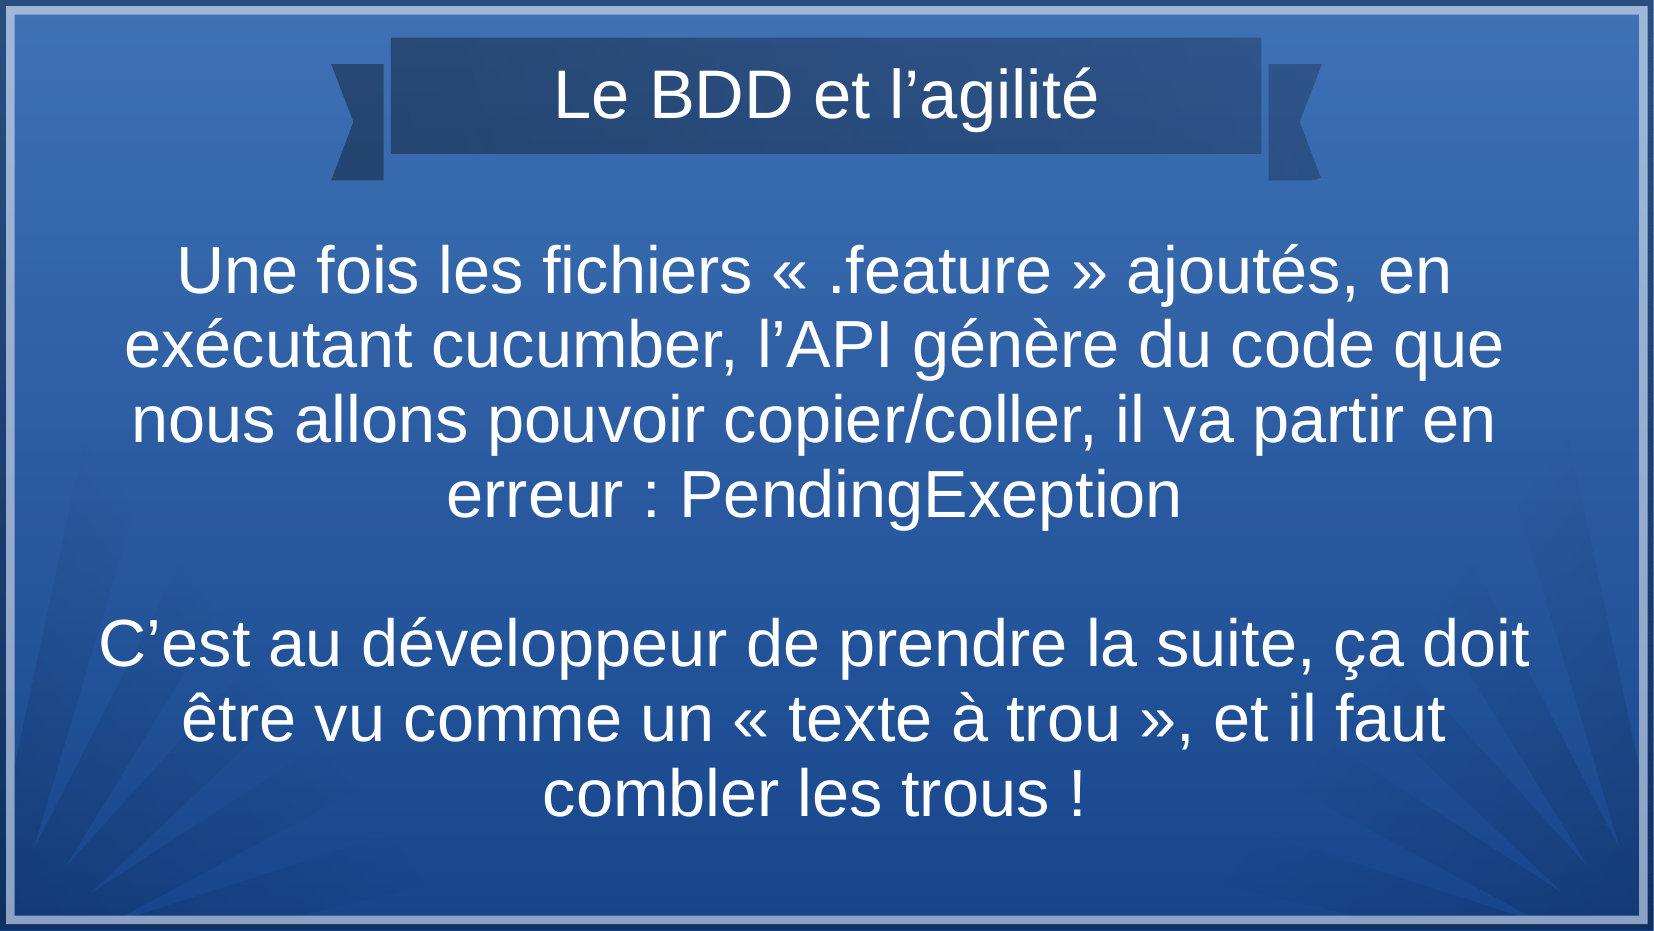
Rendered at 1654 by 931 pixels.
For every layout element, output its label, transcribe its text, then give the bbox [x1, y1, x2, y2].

subtitle Une fois les fichiers « .feature » ajoutés, en exécutant cucumber, l’API génère du code que nous allons pouvoir copier/coller, il va partir en erreur : PendingExeption C’est au développeur de prendre la suite, ça doit être vu comme un « texte à trou », et il faut combler les trous ! [70, 232, 1560, 931]
title Le BDD et l’agilité [389, 35, 1264, 154]
